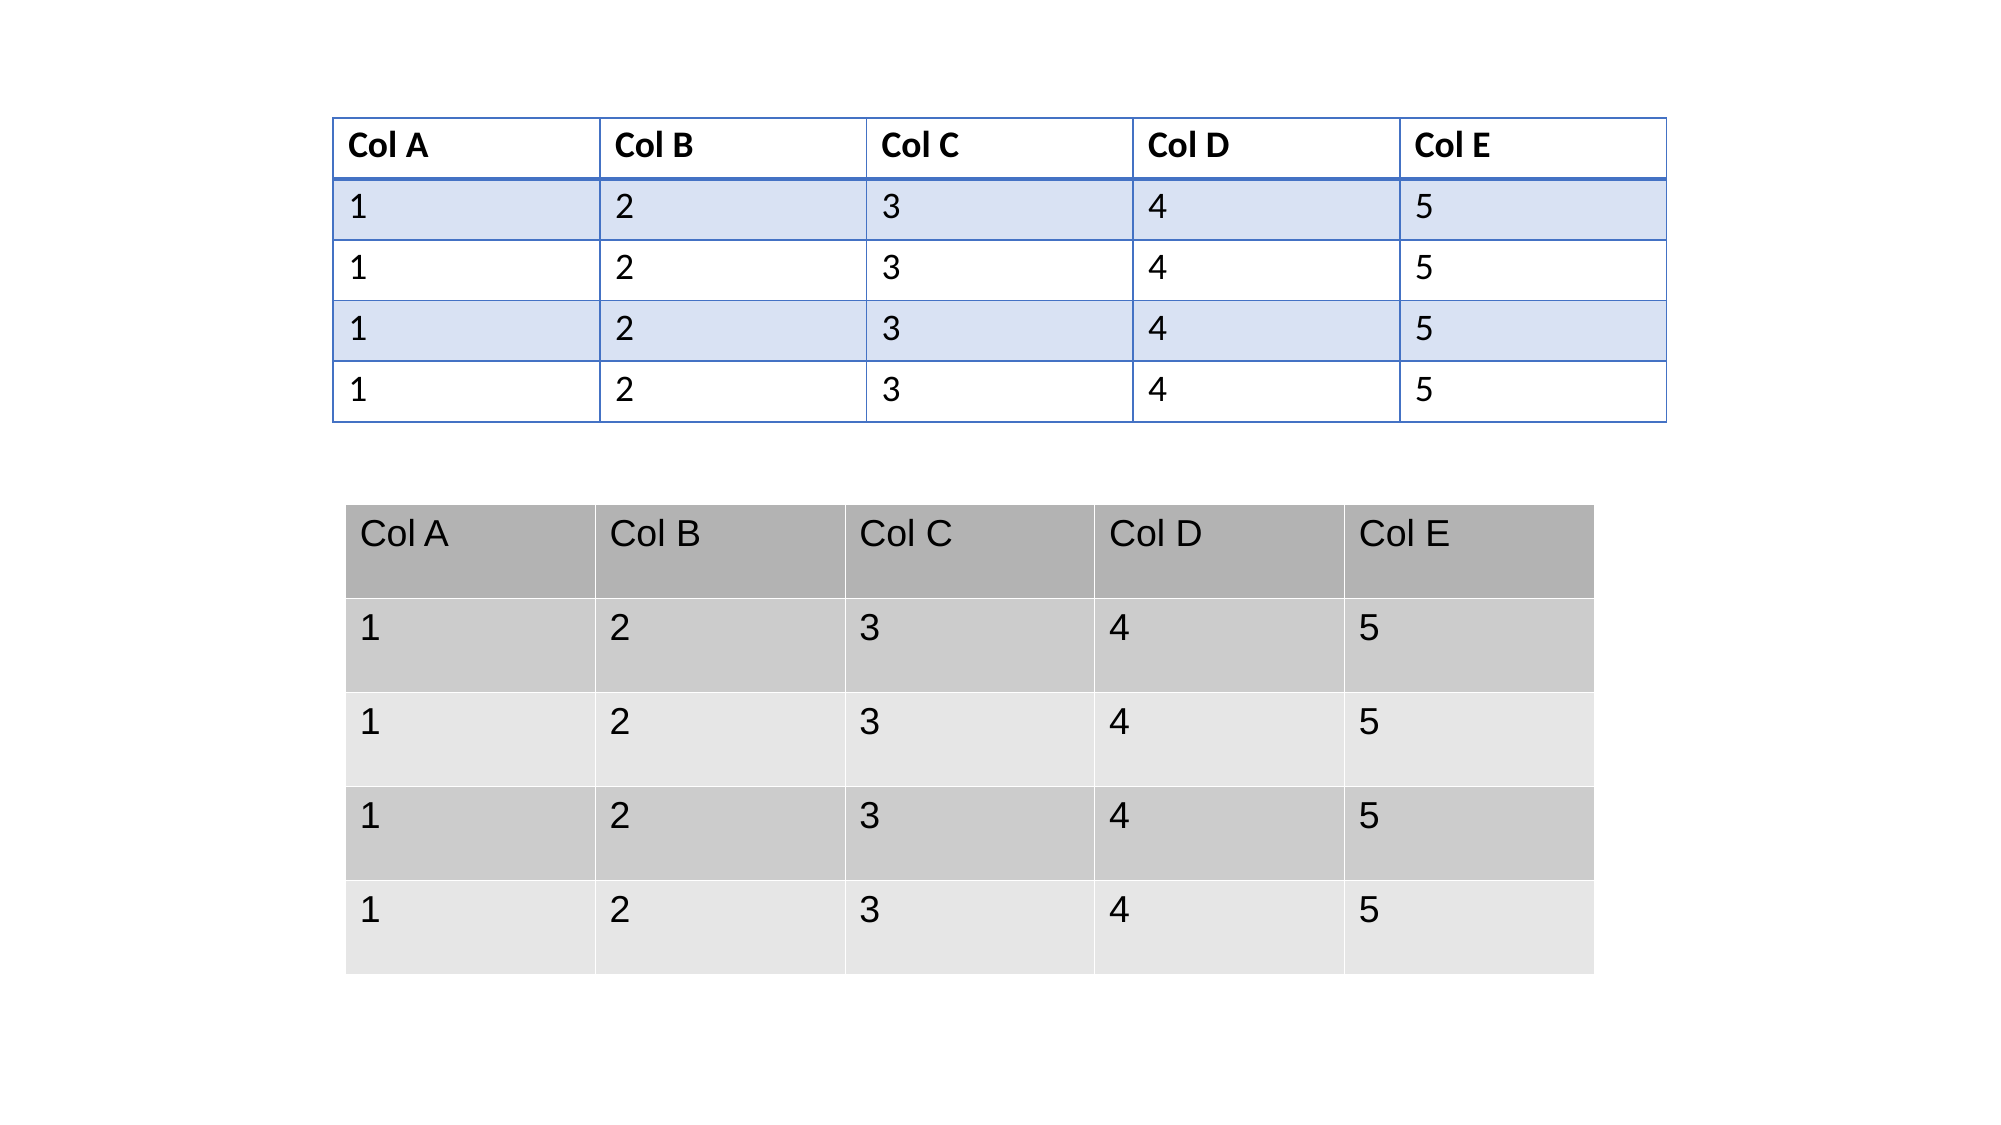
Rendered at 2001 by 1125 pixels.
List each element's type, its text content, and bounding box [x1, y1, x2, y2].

table_cell 4 [1095, 787, 1344, 880]
table_cell 2 [601, 301, 866, 360]
table_cell 2 [601, 362, 866, 421]
table_header Col D [1134, 119, 1399, 177]
table_cell 4 [1095, 881, 1344, 974]
table_header Col A [334, 119, 599, 177]
table_cell 1 [346, 787, 595, 880]
table_cell 4 [1134, 241, 1399, 300]
table_header Col C [867, 119, 1132, 177]
table_cell 1 [334, 362, 599, 421]
table_cell 1 [346, 693, 595, 786]
table_cell 3 [846, 881, 1094, 974]
table_cell 2 [601, 241, 866, 300]
table_cell 3 [867, 362, 1132, 421]
table_header Col D [1095, 505, 1344, 598]
table_header Col B [596, 505, 845, 598]
table_cell 3 [867, 241, 1132, 300]
table_cell 4 [1134, 362, 1399, 421]
table_cell 5 [1345, 599, 1594, 692]
table_cell 5 [1401, 362, 1666, 421]
table_cell 3 [867, 301, 1132, 360]
table_cell 2 [596, 693, 845, 786]
table_cell 2 [596, 599, 845, 692]
table_cell 3 [846, 693, 1094, 786]
table_header Col E [1401, 119, 1666, 177]
table_cell 5 [1345, 787, 1594, 880]
table_cell 1 [334, 301, 599, 360]
table_header Col B [601, 119, 866, 177]
table_cell 3 [846, 787, 1094, 880]
table_cell 5 [1401, 241, 1666, 300]
table_cell 4 [1095, 693, 1344, 786]
table_cell 2 [596, 881, 845, 974]
table_cell 2 [596, 787, 845, 880]
table_cell 4 [1095, 599, 1344, 692]
table_cell 1 [334, 181, 599, 239]
table_cell 5 [1401, 181, 1666, 239]
table_header Col A [346, 505, 595, 598]
table_cell 2 [601, 181, 866, 239]
table_cell 3 [846, 599, 1094, 692]
table_cell 1 [346, 599, 595, 692]
table_header Col C [846, 505, 1094, 598]
table_cell 4 [1134, 181, 1399, 239]
table_cell 5 [1401, 301, 1666, 360]
table_cell 3 [867, 181, 1132, 239]
table_cell 5 [1345, 693, 1594, 786]
table_cell 1 [346, 881, 595, 974]
table_cell 4 [1134, 301, 1399, 360]
table_cell 5 [1345, 881, 1594, 974]
table_header Col E [1345, 505, 1594, 598]
table_cell 1 [334, 241, 599, 300]
